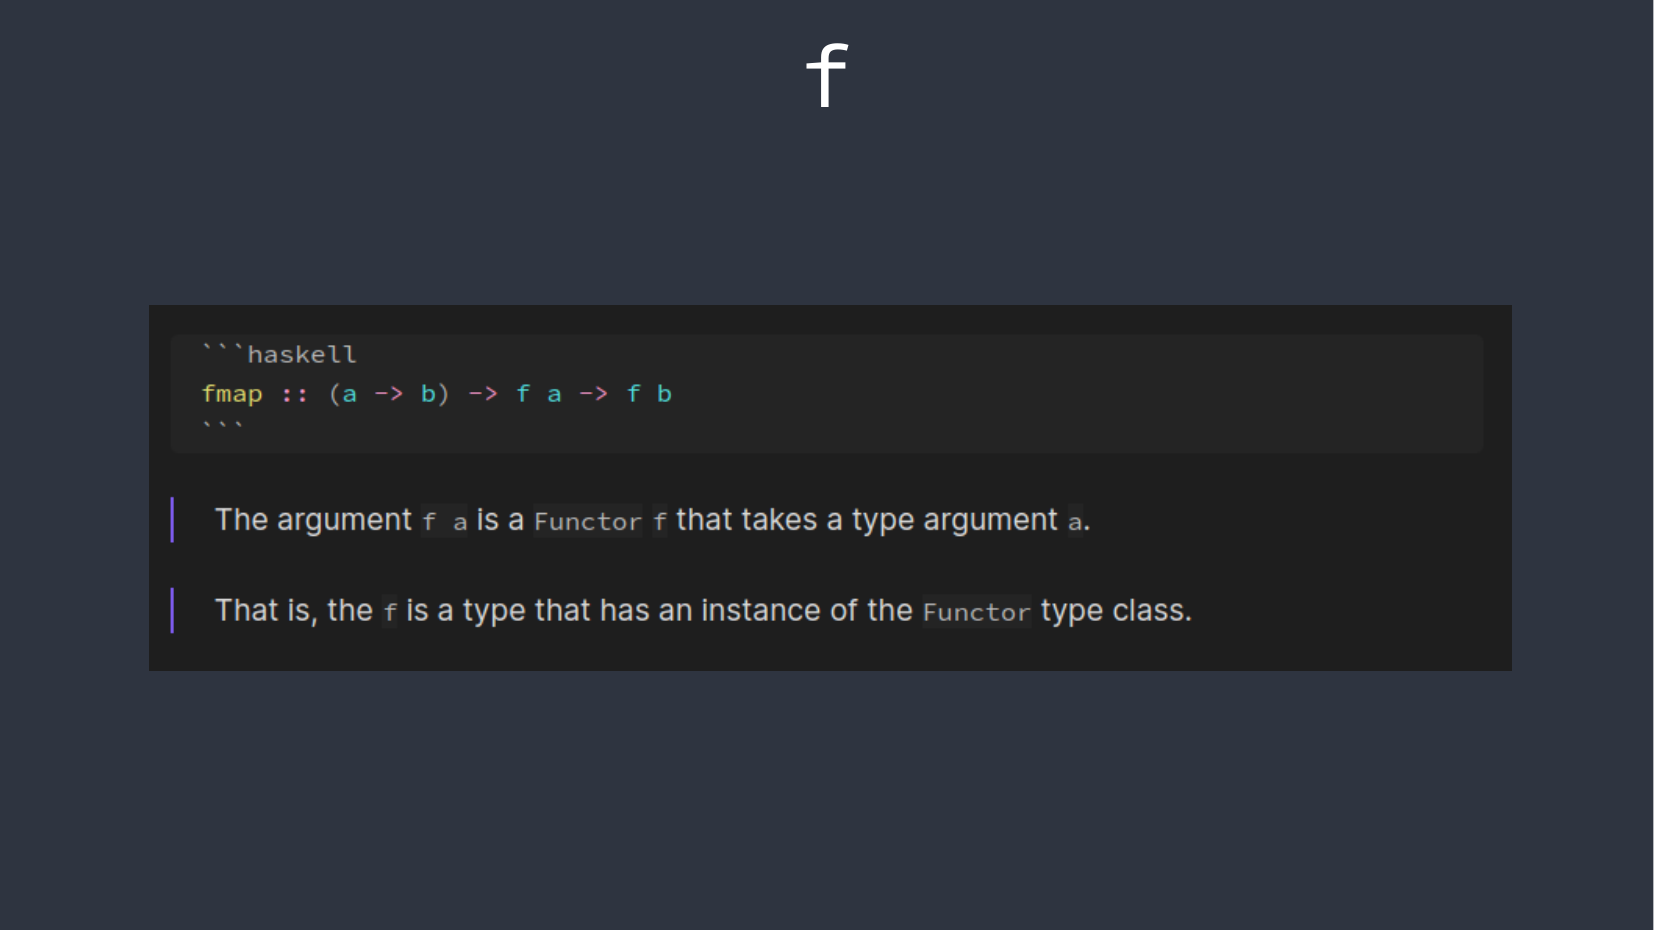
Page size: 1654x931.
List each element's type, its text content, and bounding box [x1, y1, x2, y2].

title f [82, 37, 1571, 113]
picture [149, 305, 1512, 671]
